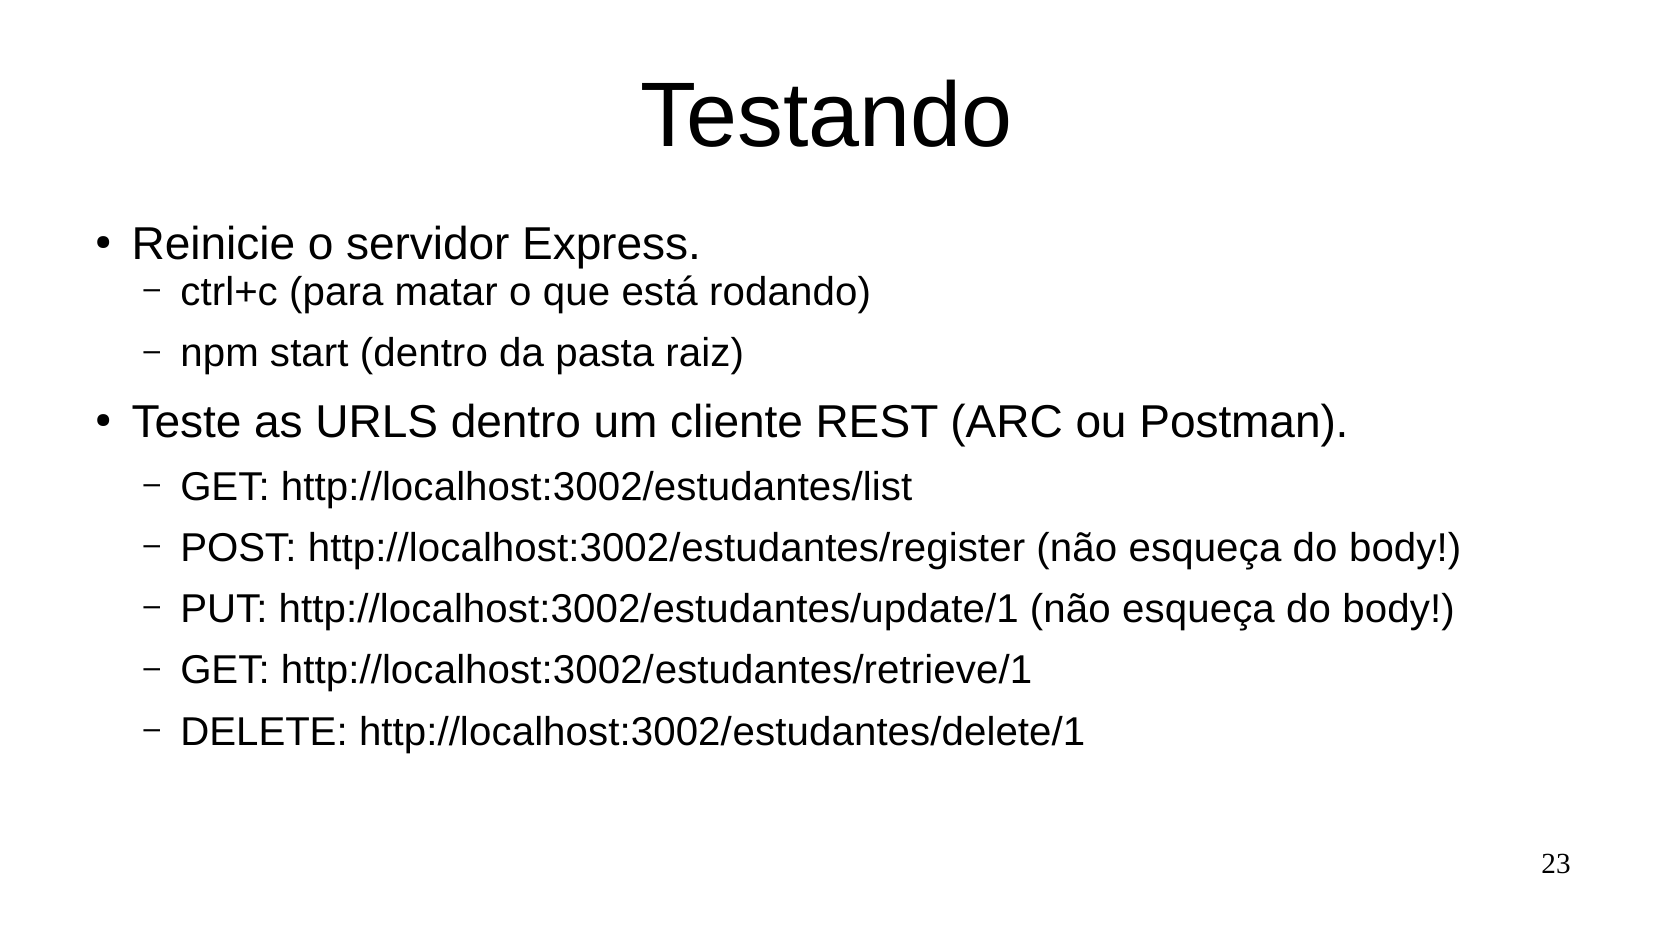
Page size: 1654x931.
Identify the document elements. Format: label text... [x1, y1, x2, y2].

title Testando [82, 37, 1571, 193]
list Reinicie o servidor Express. ctrl+c (para matar o que está rodando) npm start (dentro da pasta raiz) Teste as URLS dentro um cliente REST (ARC ou Postman). GET: http://localhost:3002/estudantes/list POST: http://localhost:3002/estudantes/register (não esqueça do body!) PUT: http://localhost:3002/estudantes/update/1 (não esqueça do body!) GET: http://localhost:3002/estudantes/retrieve/1 DELETE: http://localhost:3002/estudantes/delete/1 [82, 217, 1571, 758]
